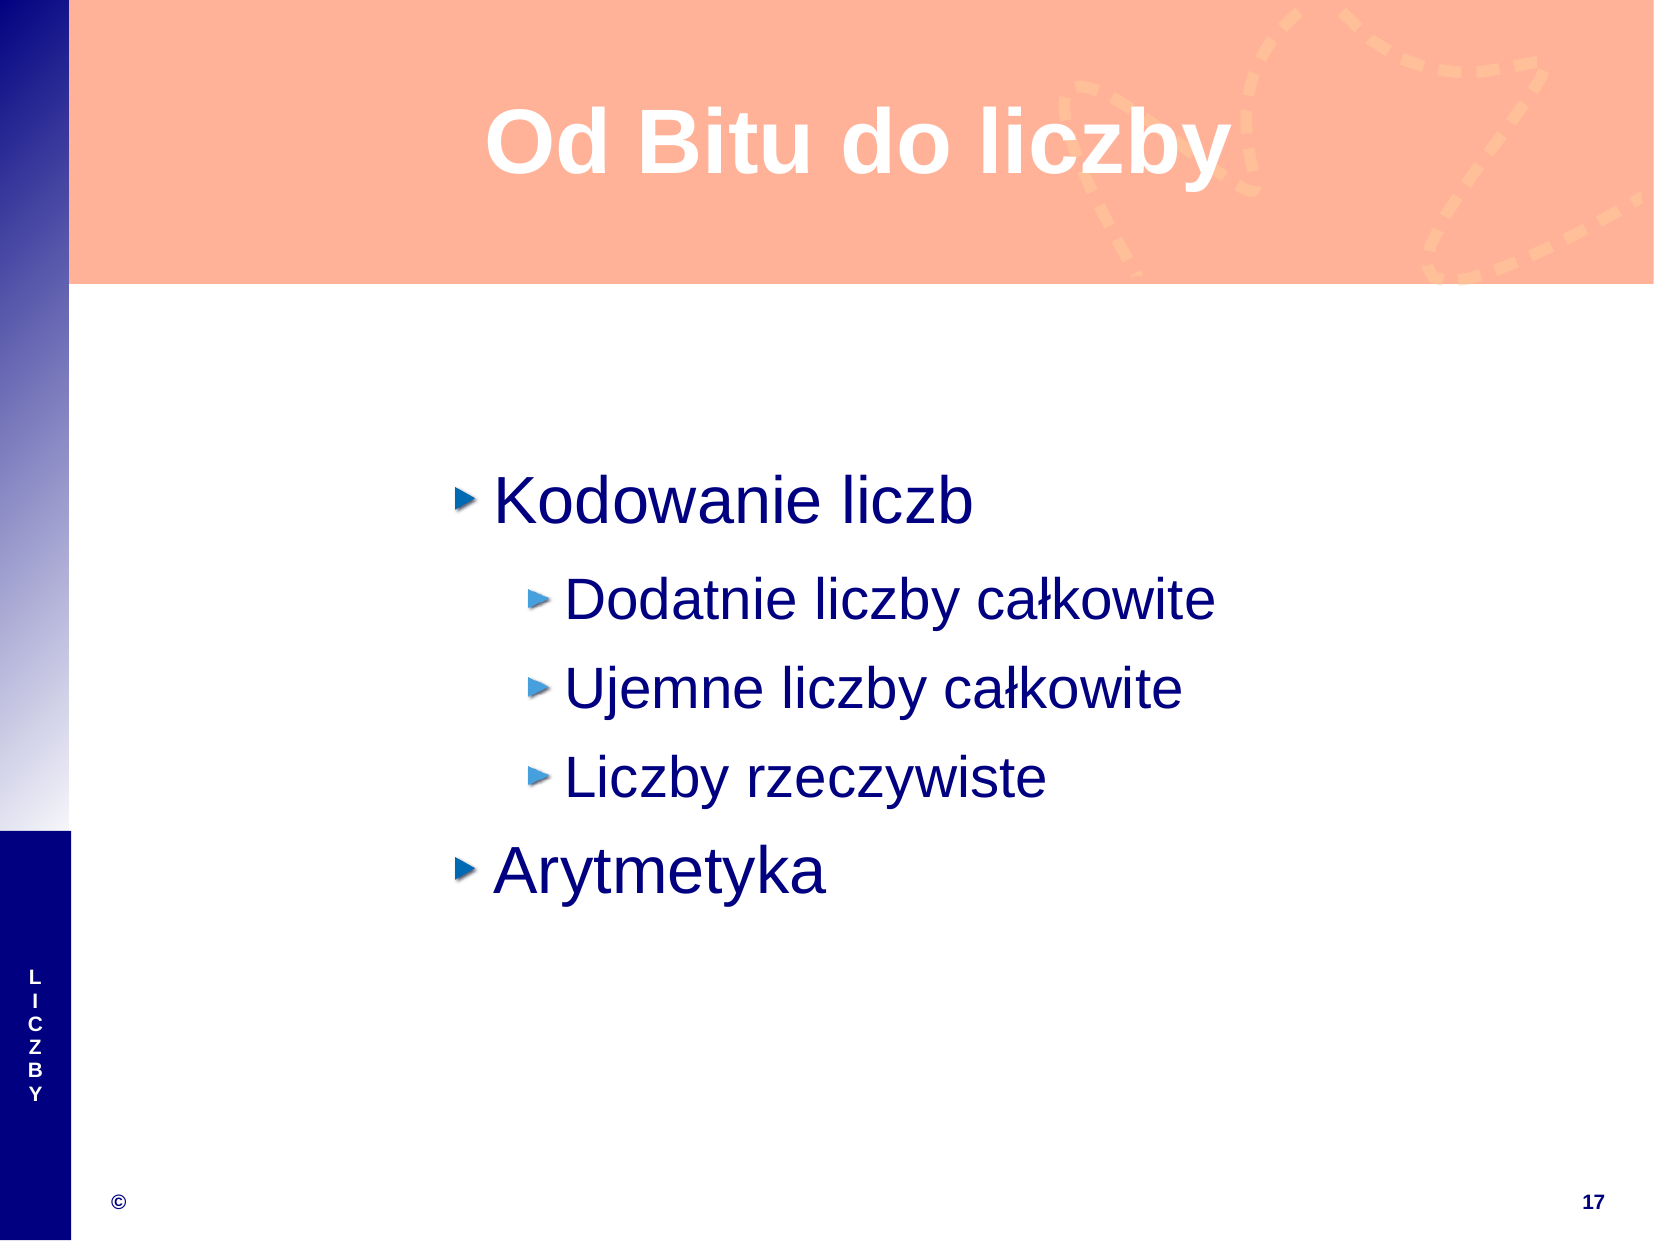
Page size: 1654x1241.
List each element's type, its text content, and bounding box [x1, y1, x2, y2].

text_box L I C Z B Y [0, 830, 71, 1241]
title Od Bitu do liczby [101, 37, 1617, 246]
list Kodowanie liczb Dodatnie liczby całkowite Ujemne liczby całkowite Liczby rzeczywiste Arytmetyka [422, 462, 1325, 944]
